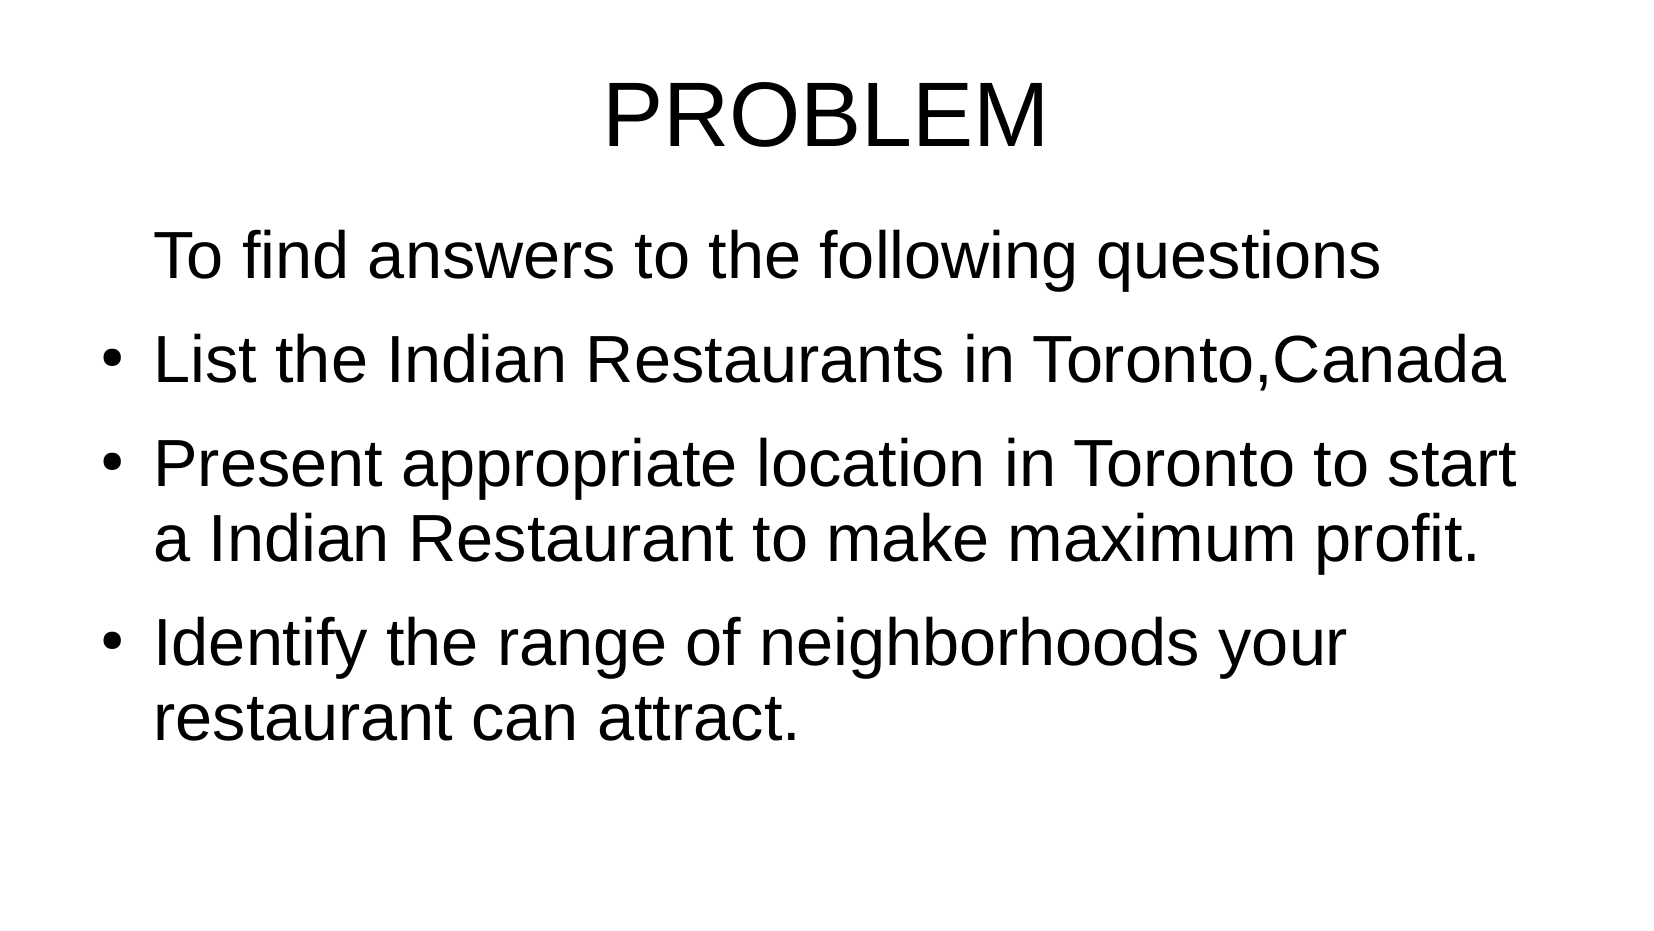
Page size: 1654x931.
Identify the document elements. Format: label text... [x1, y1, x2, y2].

list To find answers to the following questions List the Indian Restaurants in Toronto,Canada Present appropriate location in Toronto to start a Indian Restaurant to make maximum profit. Identify the range of neighborhoods your restaurant can attract. [82, 217, 1571, 758]
title PROBLEM [82, 37, 1571, 193]
